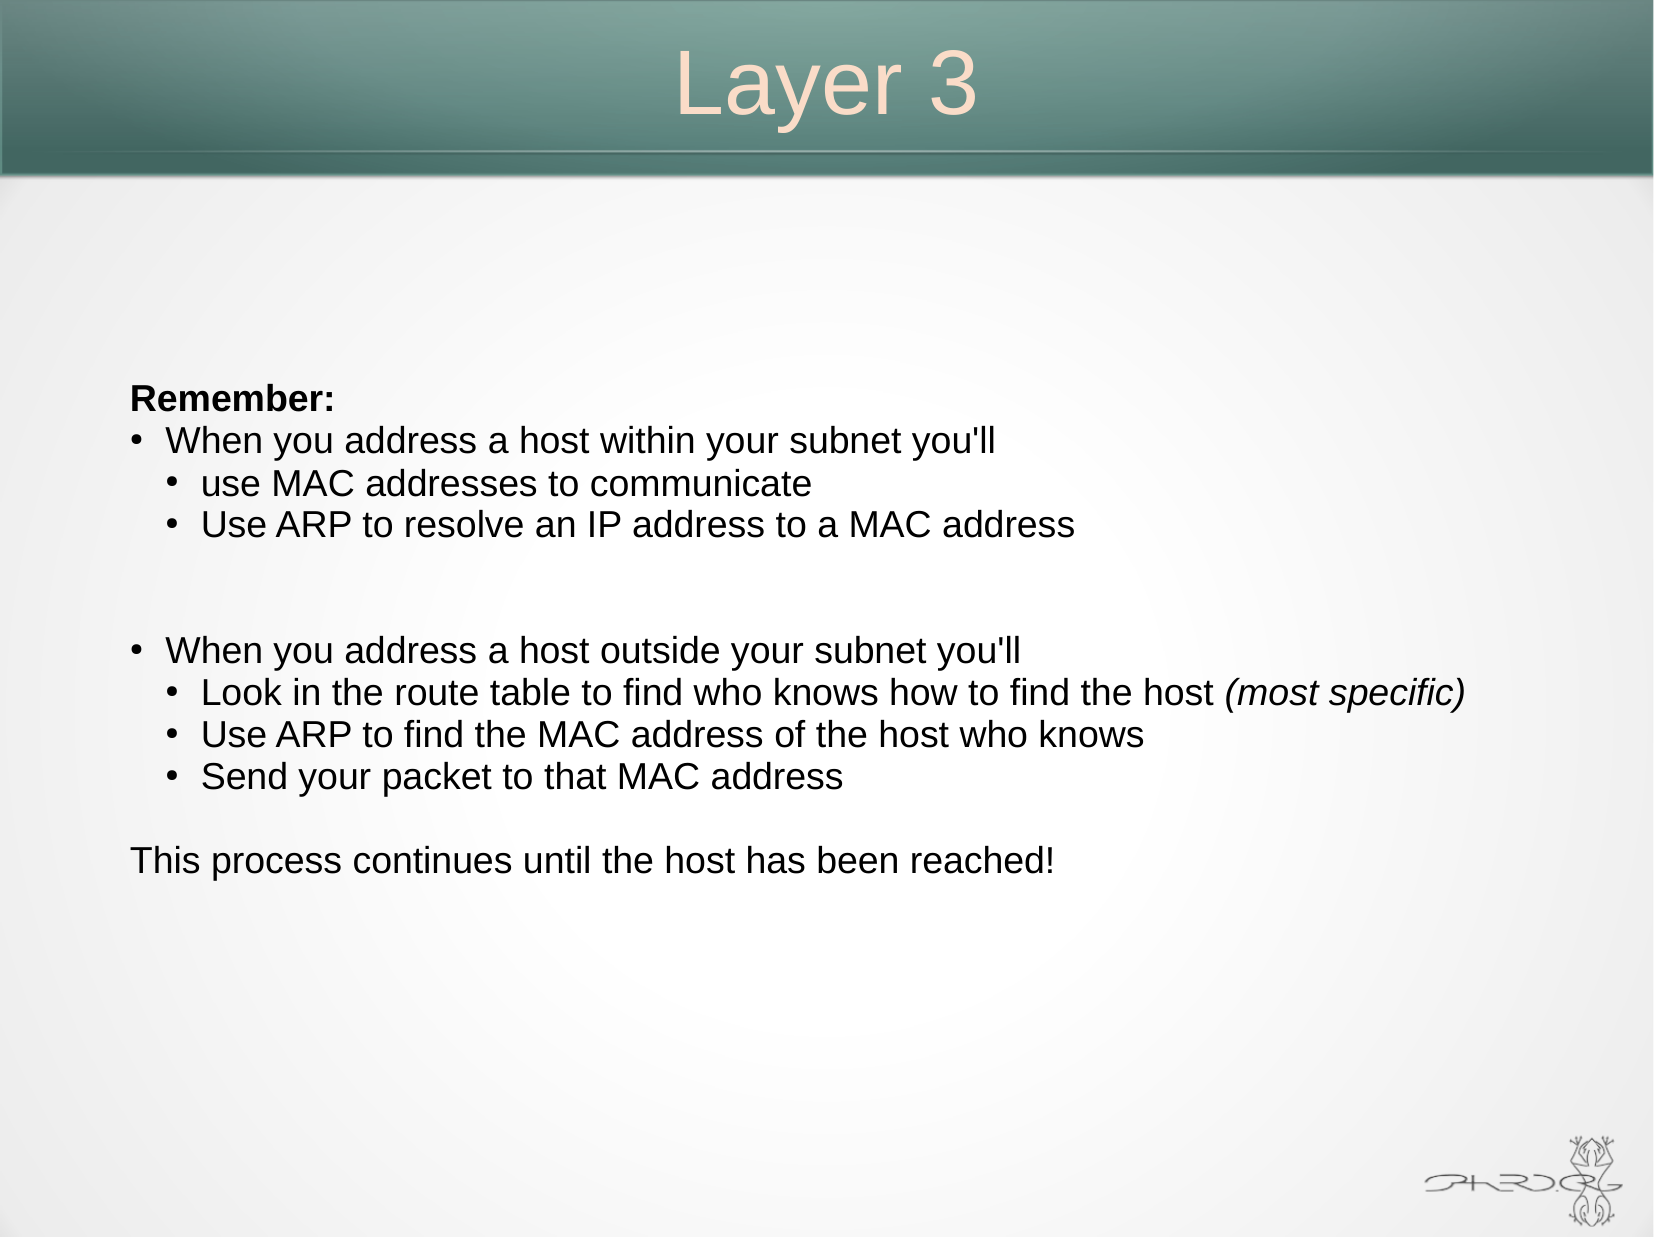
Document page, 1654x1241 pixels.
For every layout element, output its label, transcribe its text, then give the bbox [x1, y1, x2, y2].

picture [0, 0, 1654, 1237]
text_box Remember: When you address a host within your subnet you'll use MAC addresses to communicate Use ARP to resolve an IP address to a MAC address When you address a host outside your subnet you'll Look in the route table to find who knows how to find the host (most specific) Use ARP to find the MAC address of the host who knows Send your packet to that MAC address This process continues until the host has been reached! [129, 377, 1512, 882]
title [82, 11, 1571, 154]
